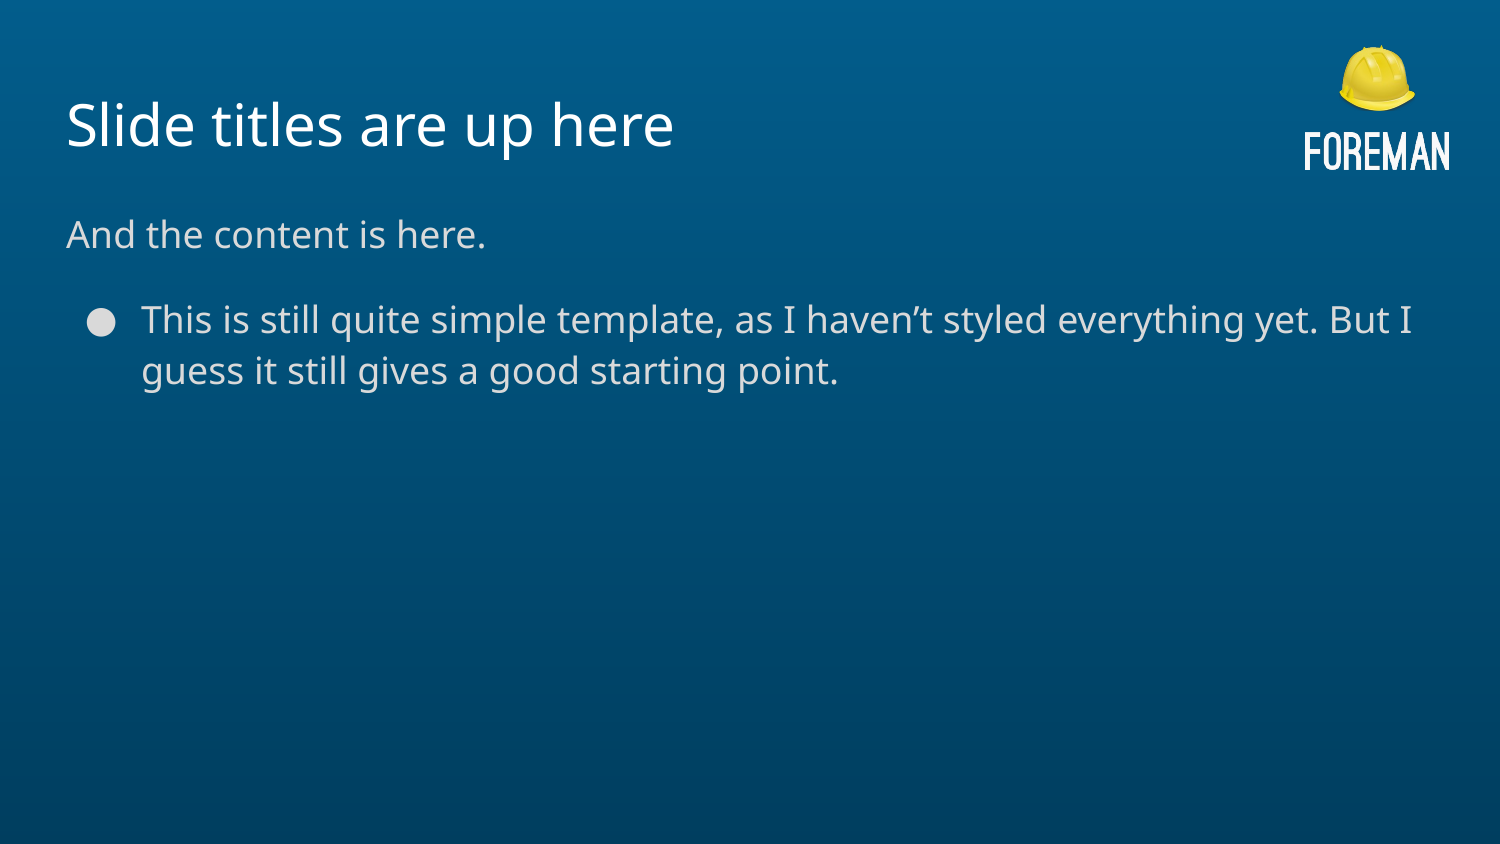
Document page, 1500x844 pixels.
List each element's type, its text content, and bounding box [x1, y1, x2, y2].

title Slide titles are up here [51, 72, 1449, 167]
picture [1346, 47, 1405, 72]
list And the content is here. This is still quite simple template, as I haven’t styled everything yet. But I guess it still gives a good starting point. [51, 189, 1449, 750]
